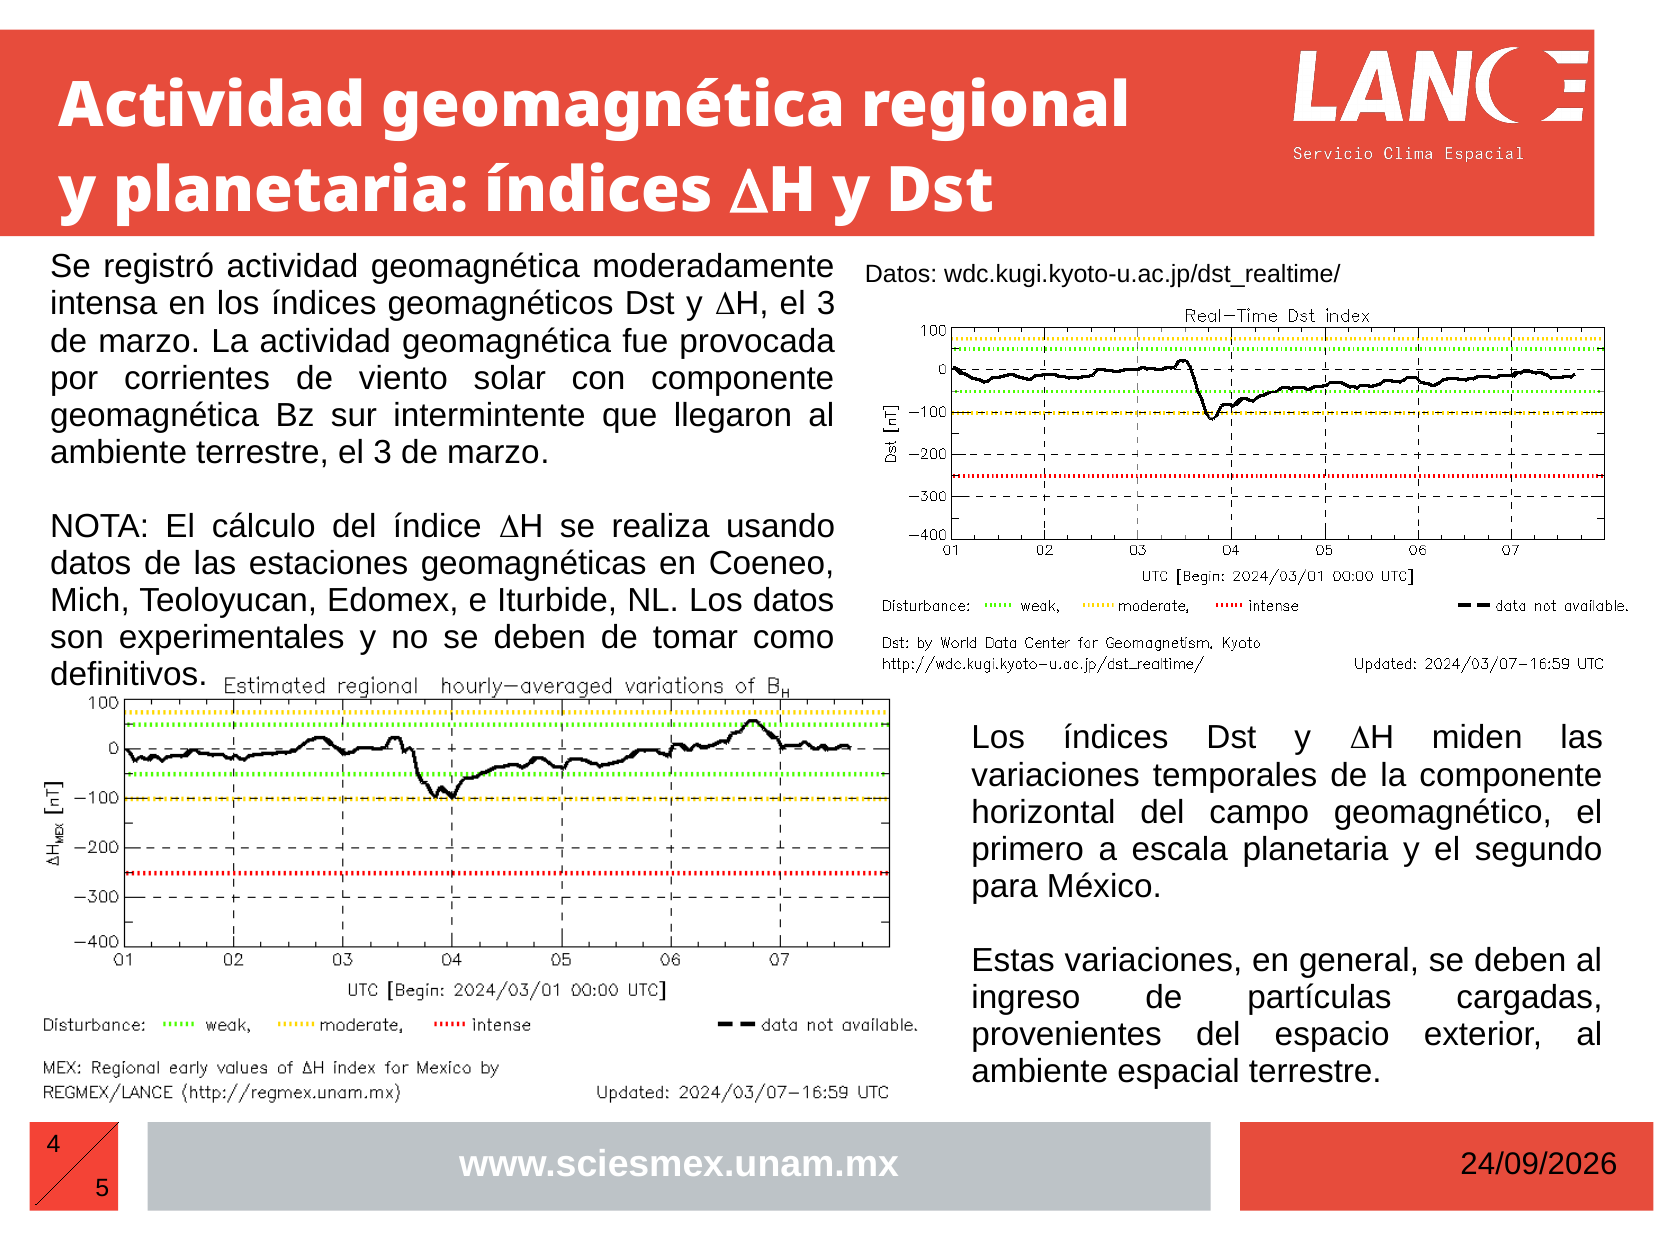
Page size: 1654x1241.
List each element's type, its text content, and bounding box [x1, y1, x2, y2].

text_box 5 [35, 1151, 125, 1209]
text_box 07/03/2024 [1424, 1122, 1654, 1205]
text_box www.sciesmex.unam.mx [153, 1122, 1205, 1205]
text_box <número> [31, 1122, 176, 1170]
picture [34, 289, 1642, 1105]
text_box Los índices Dst y DH miden las variaciones temporales de la componente horizontal del campo geomagnético, el primero a escala planetaria y el segundo para México. Estas variaciones, en general, se deben al ingreso de partículas cargadas, provenientes del espacio exterior, al ambiente espacial terrestre. [956, 711, 1619, 1097]
picture [1293, 47, 1589, 162]
text_box Se registró actividad geomagnética moderadamente intensa en los índices geomagnéticos Dst y DH, el 3 de marzo. La actividad geomagnética fue provocada por corrientes de viento solar con componente geomagnética Bz sur intermintente que llegaron al ambiente terrestre, el 3 de marzo. NOTA: El cálculo del índice DH se realiza usando datos de las estaciones geomagnéticas en Coeneo, Mich, Teoloyucan, Edomex, e Iturbide, NL. Los datos son experimentales y no se deben de tomar como definitivos. [35, 240, 851, 768]
title Actividad geomagnética regional y planetaria: índices DH y Dst [59, 59, 1312, 207]
text_box Datos: wdc.kugi.kyoto-u.ac.jp/dst_realtime/ [851, 252, 1371, 296]
